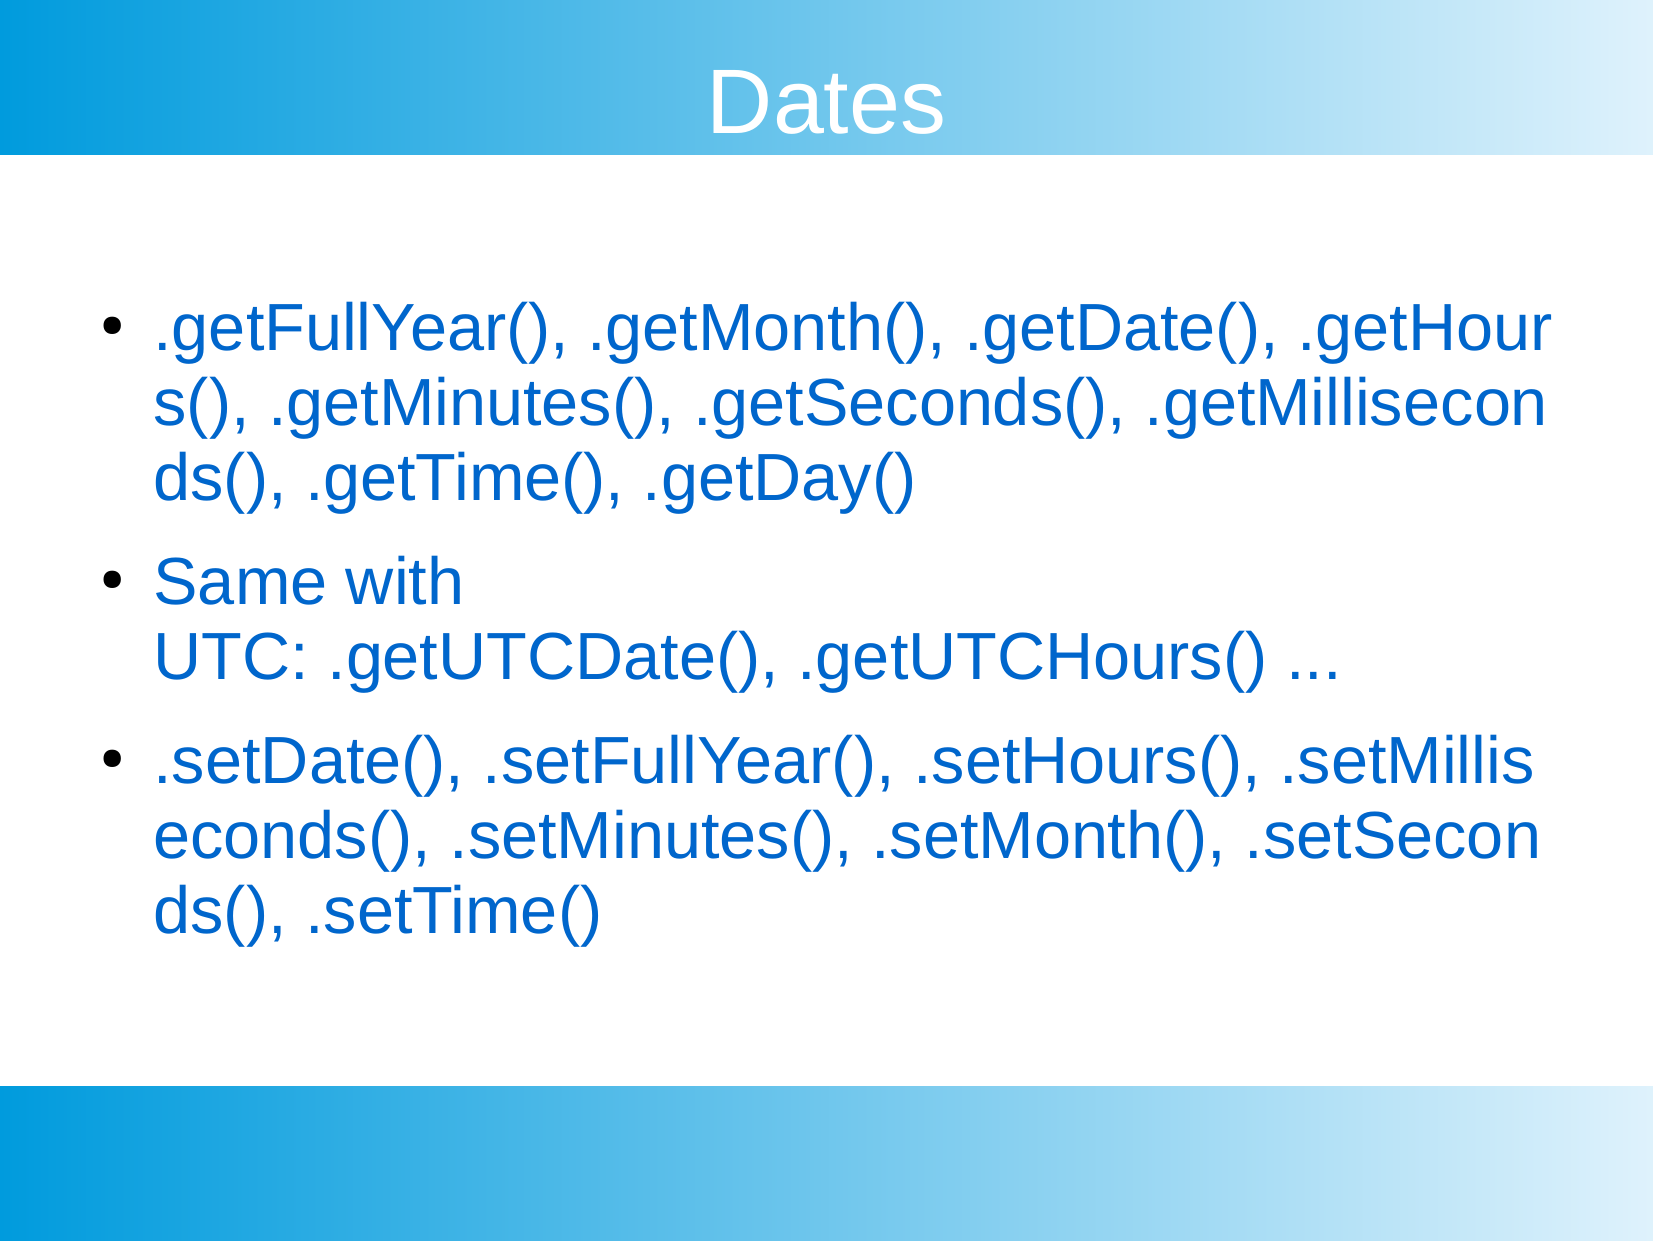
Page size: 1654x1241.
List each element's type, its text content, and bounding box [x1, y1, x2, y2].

title Dates [82, 49, 1571, 155]
list .getFullYear(), .getMonth(), .getDate(), .getHours(), .getMinutes(), .getSeconds(), .getMilliseconds(), .getTime(), .getDay() Same with UTC: .getUTCDate(), .getUTCHours() ... .setDate(), .setFullYear(), .setHours(), .setMilliseconds(), .setMinutes(), .setMonth(), .setSeconds(), .setTime() [82, 290, 1571, 1010]
